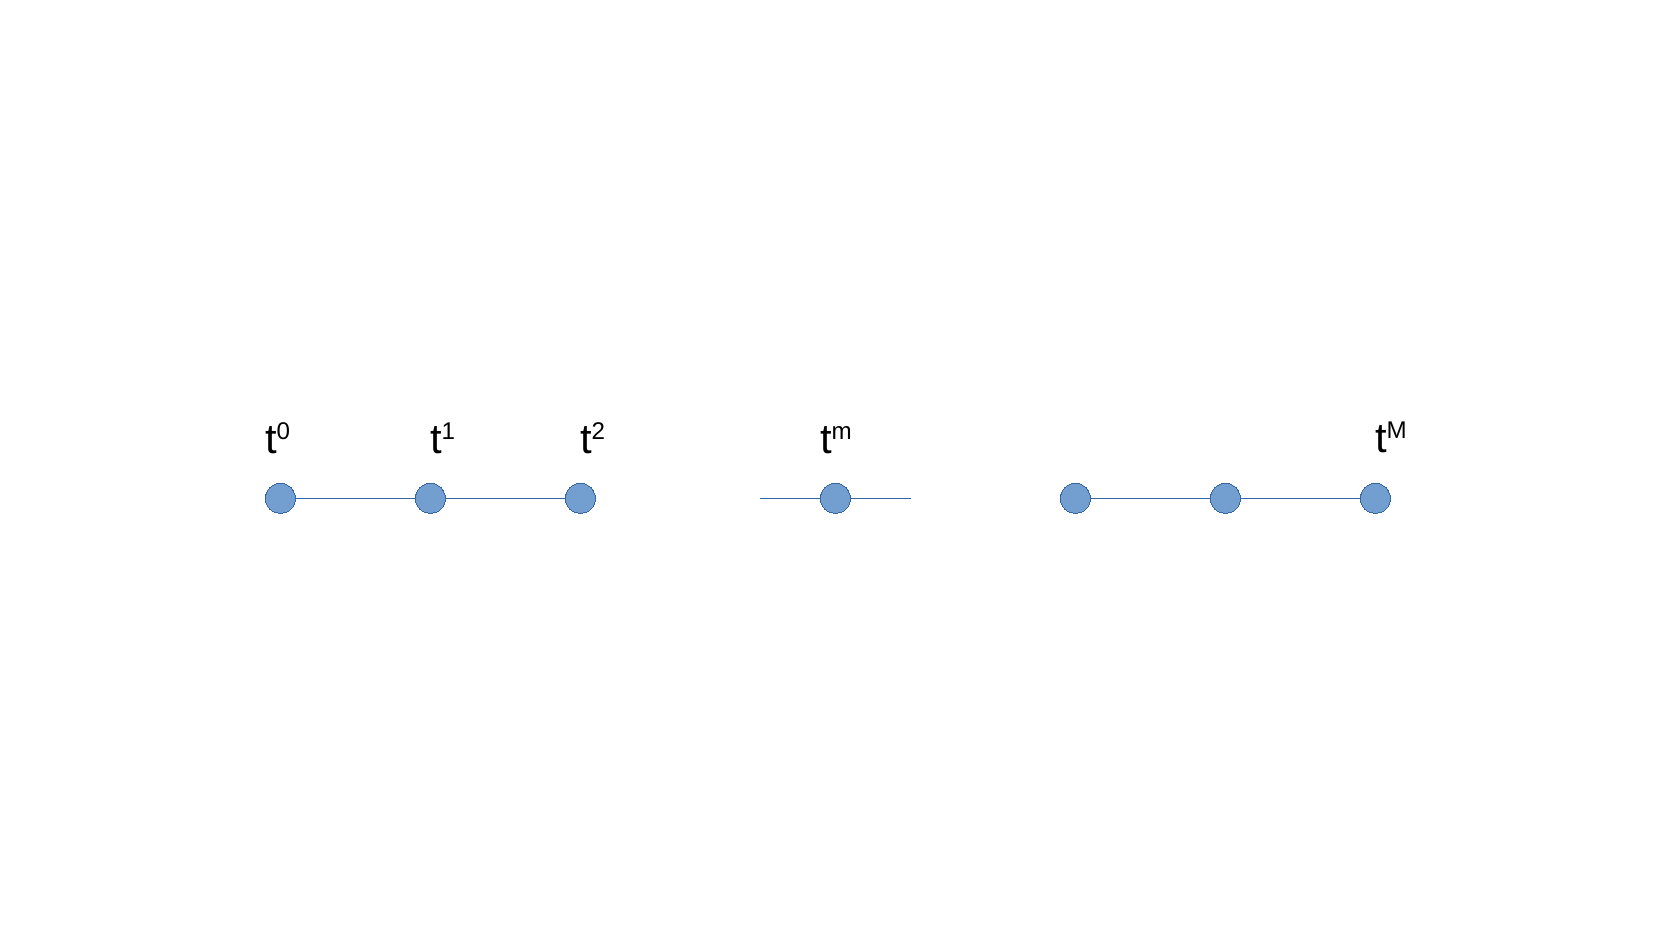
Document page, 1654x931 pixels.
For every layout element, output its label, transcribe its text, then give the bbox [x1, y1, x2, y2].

text_box tm [805, 408, 881, 470]
text_box [265, 483, 296, 514]
text_box t1 [415, 408, 491, 470]
text_box [1060, 483, 1091, 514]
text_box t2 [565, 408, 641, 470]
text_box [565, 483, 596, 514]
text_box t0 [250, 408, 326, 470]
text_box [820, 483, 851, 514]
text_box [1360, 483, 1391, 514]
text_box tM [1360, 406, 1436, 469]
text_box [415, 483, 446, 514]
text_box [1210, 483, 1241, 514]
